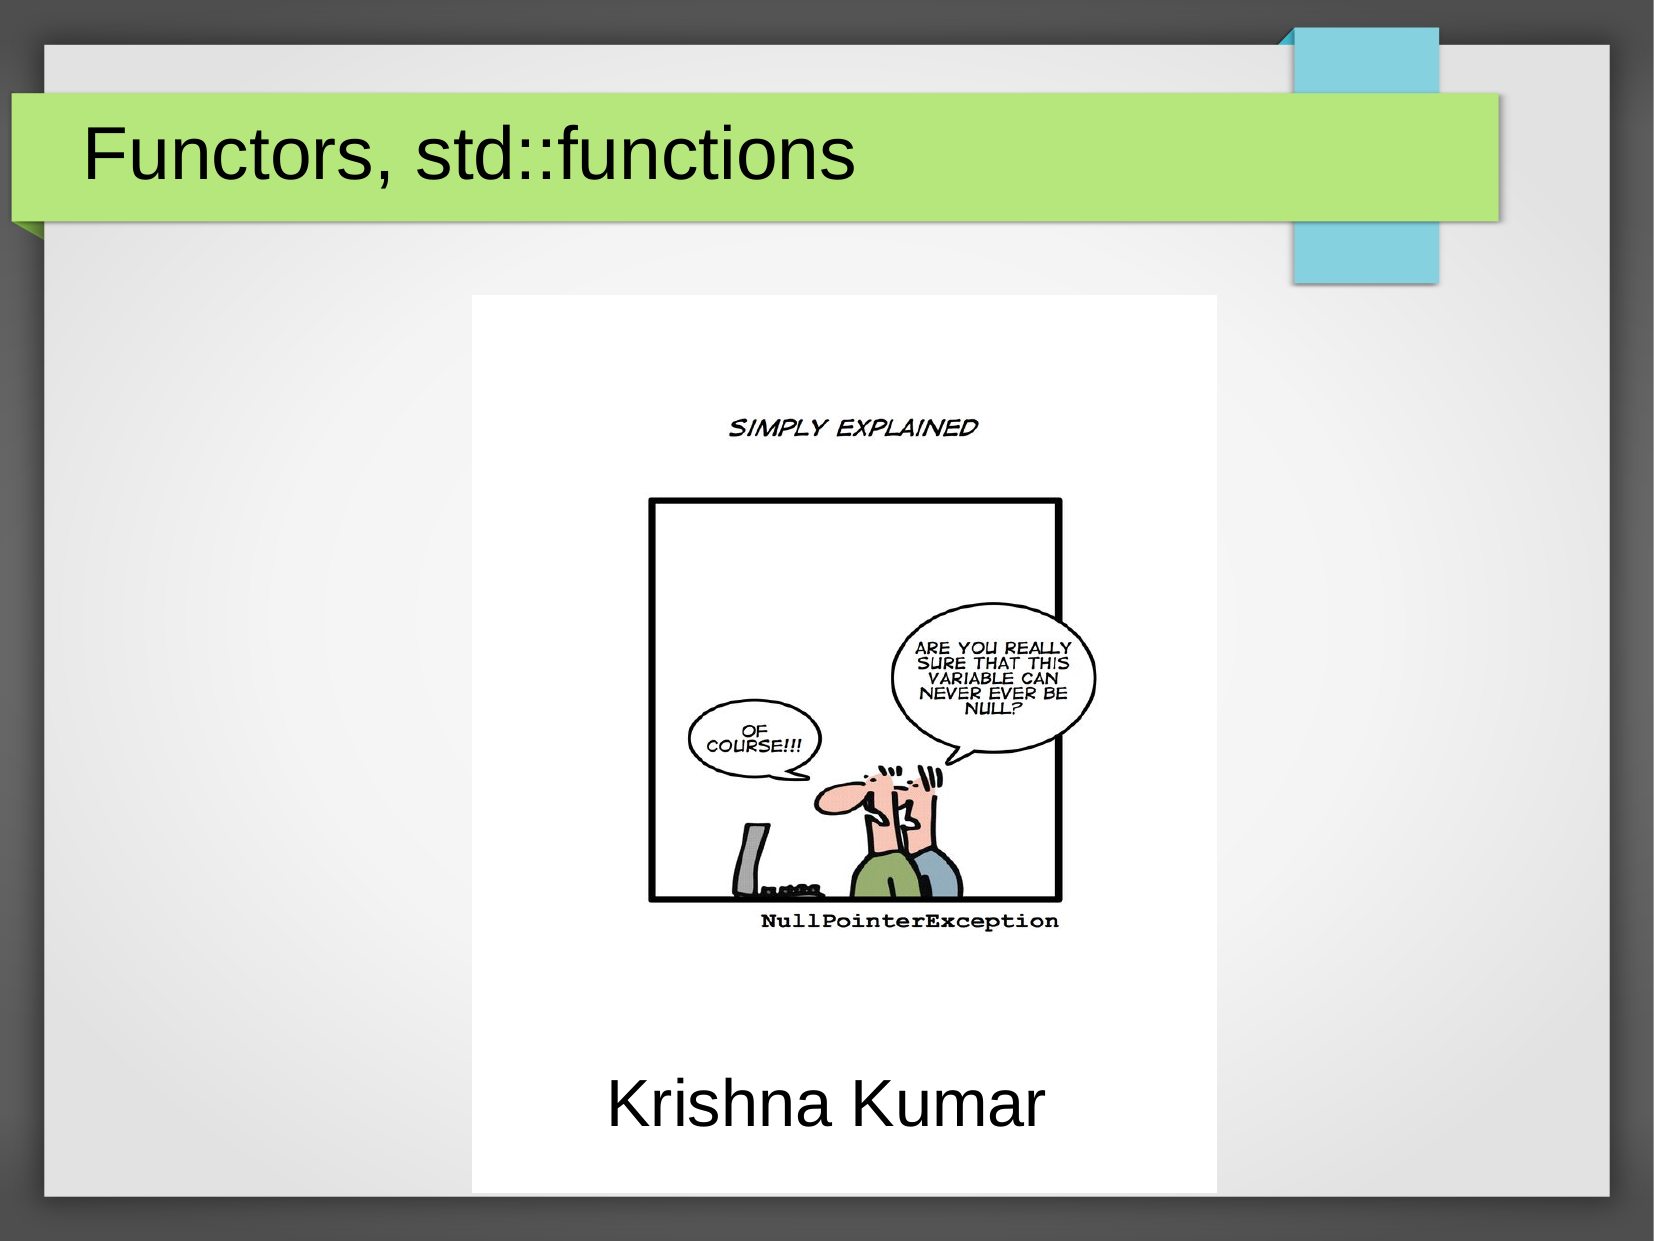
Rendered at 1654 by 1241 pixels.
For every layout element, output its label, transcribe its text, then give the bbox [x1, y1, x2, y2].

picture [0, 0, 1654, 1241]
title Functors, std::functions [82, 94, 1264, 168]
subtitle Krishna Kumar [82, 168, 1571, 1141]
